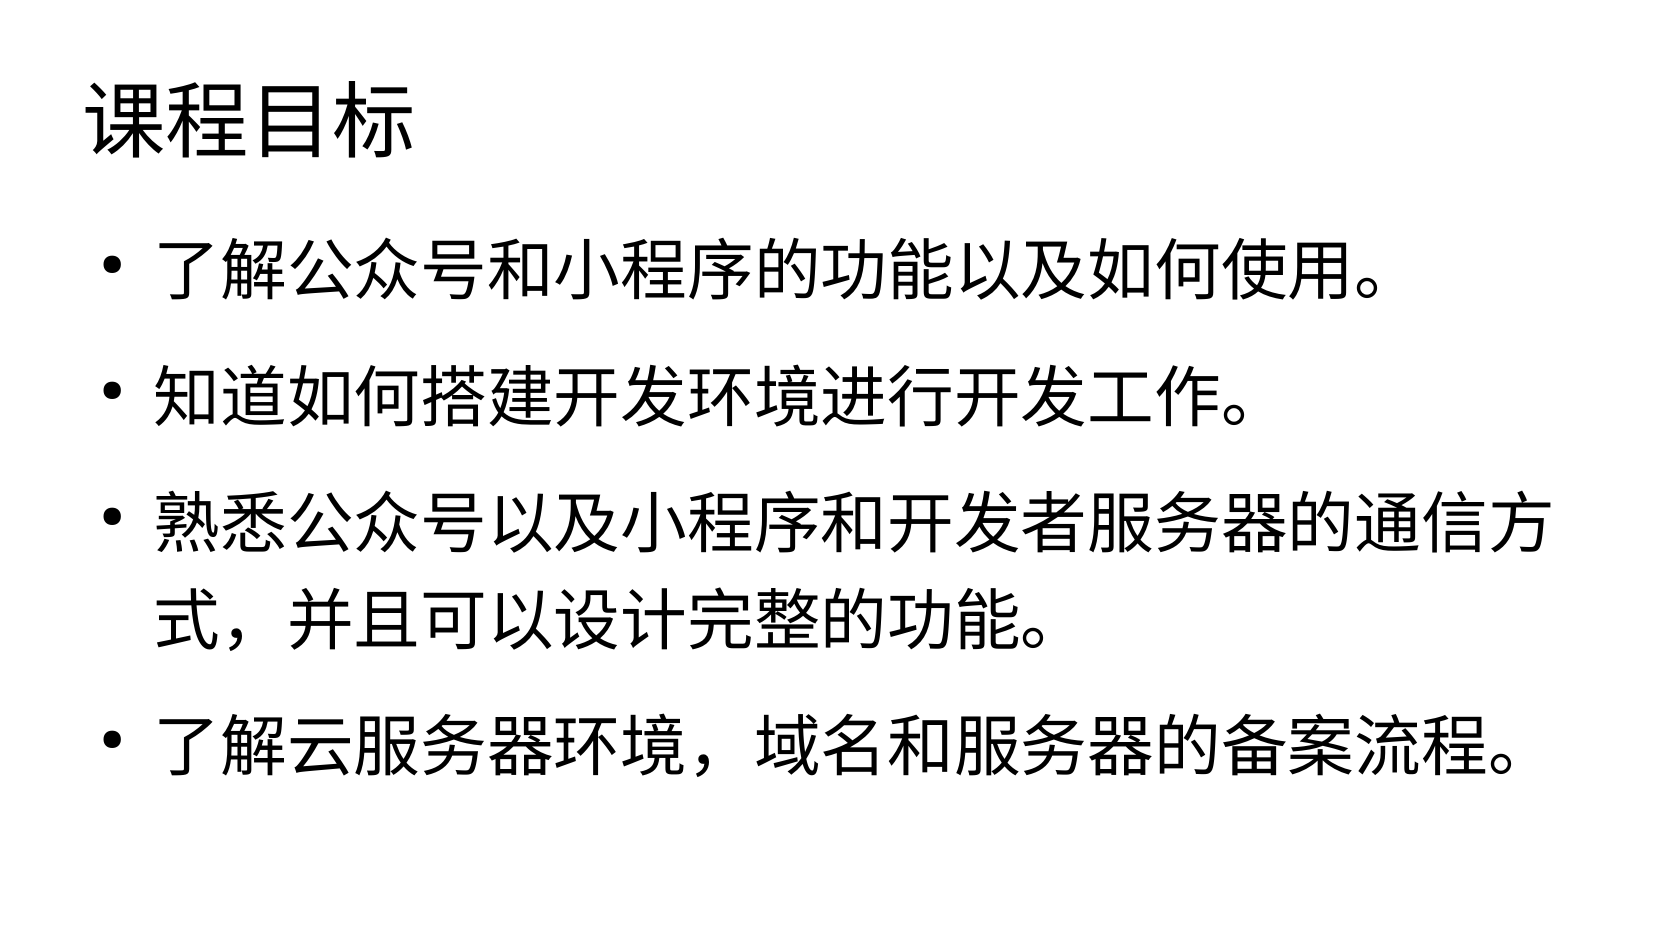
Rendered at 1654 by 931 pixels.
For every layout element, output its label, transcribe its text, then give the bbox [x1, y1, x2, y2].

title 课程目标 [82, 37, 1571, 193]
list 了解公众号和小程序的功能以及如何使用。 知道如何搭建开发环境进行开发工作。 熟悉公众号以及小程序和开发者服务器的通信方式，并且可以设计完整的功能。 了解云服务器环境，域名和服务器的备案流程。 [82, 217, 1571, 848]
